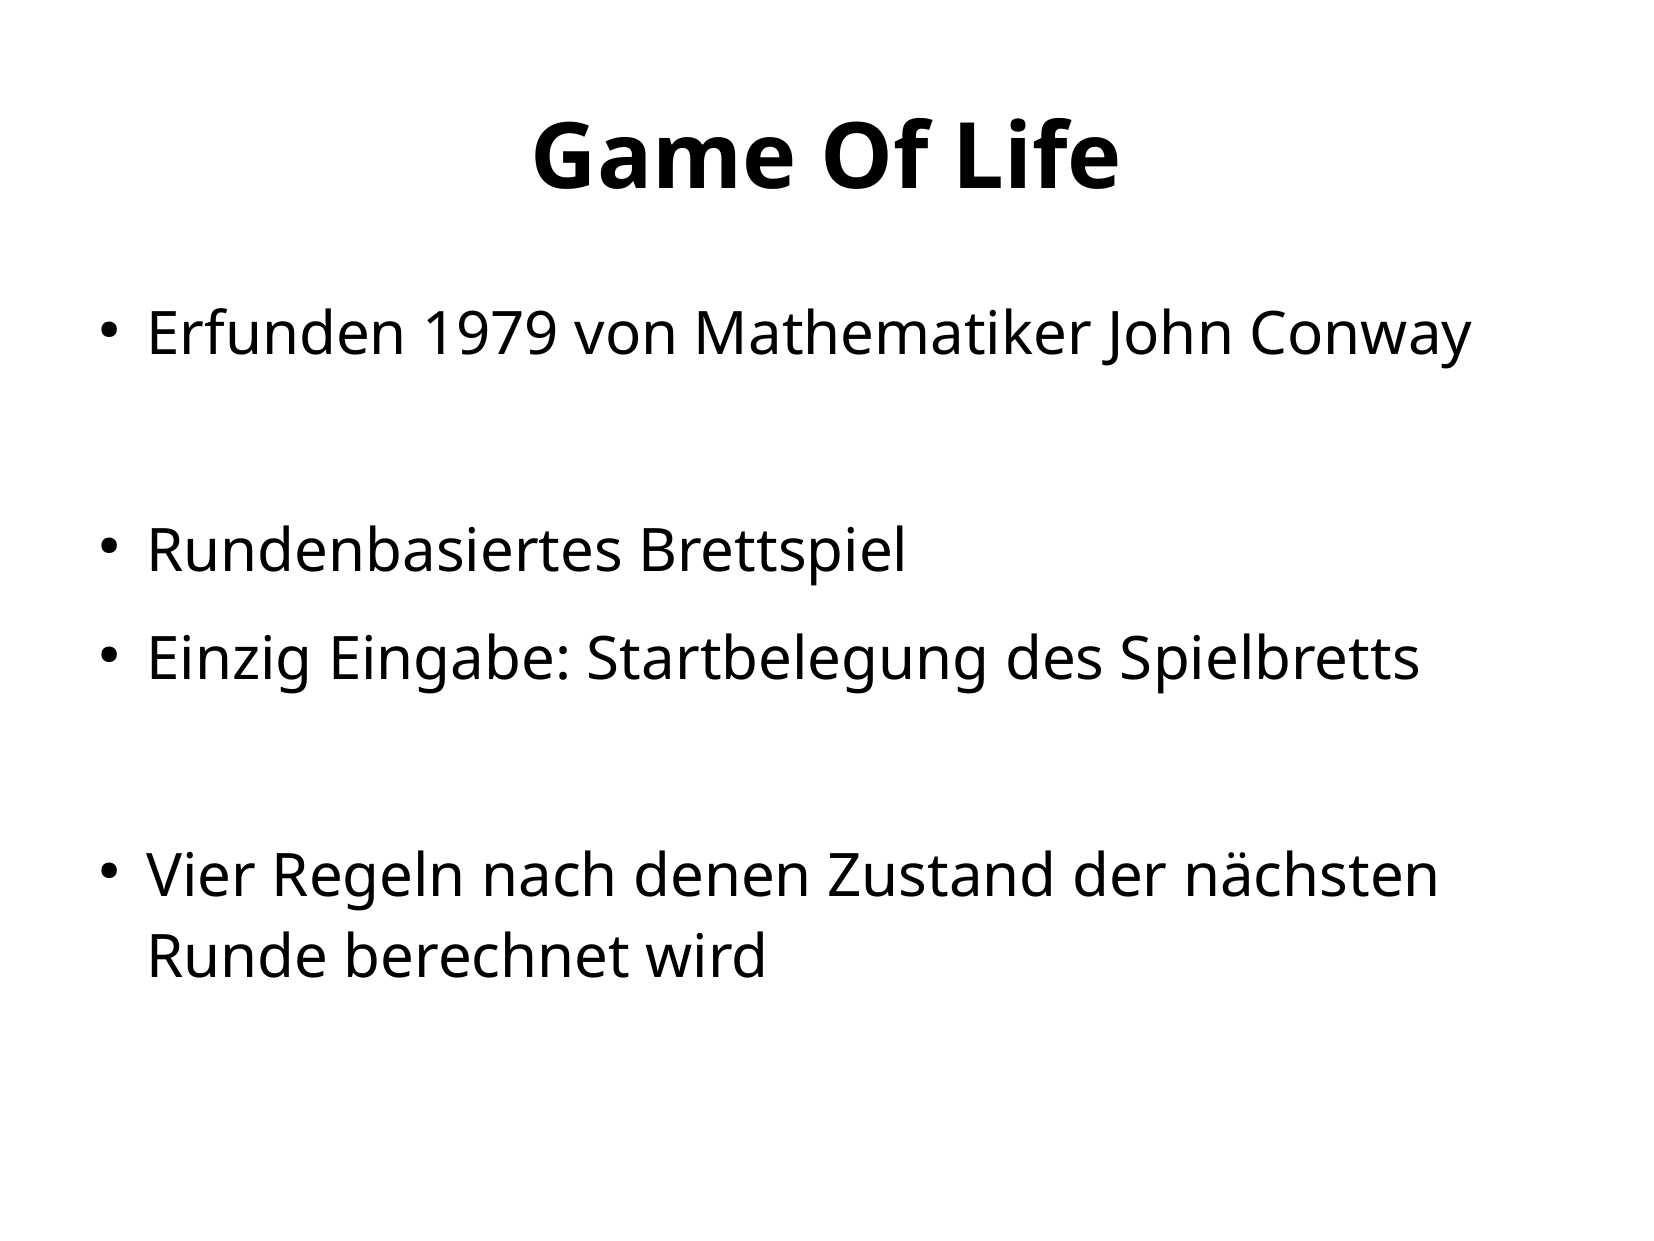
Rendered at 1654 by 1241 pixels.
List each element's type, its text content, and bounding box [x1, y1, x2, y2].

list Erfunden 1979 von Mathematiker John Conway Rundenbasiertes Brettspiel Einzig Eingabe: Startbelegung des Spielbretts Vier Regeln nach denen Zustand der nächsten Runde berechnet wird [82, 290, 1571, 1010]
title Game Of Life [82, 49, 1571, 257]
